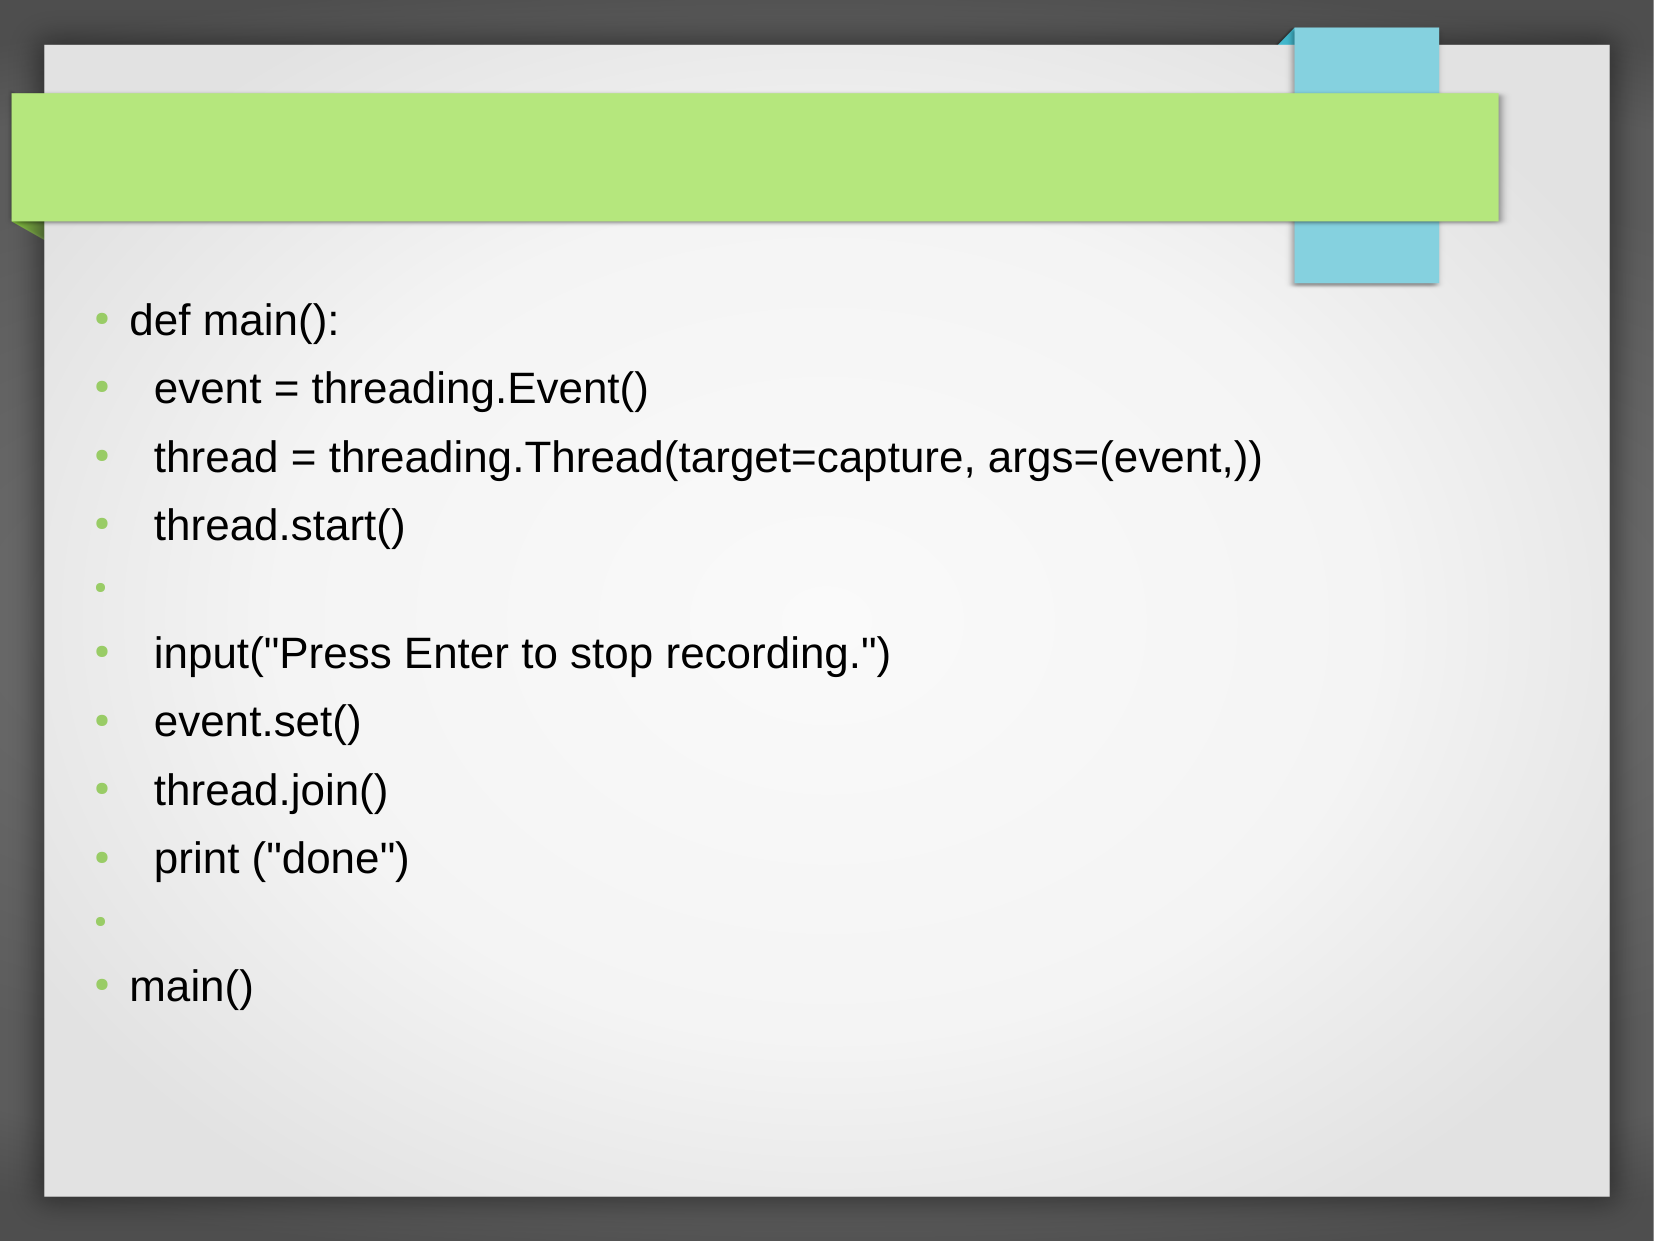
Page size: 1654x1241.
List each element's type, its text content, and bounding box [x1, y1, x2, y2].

picture [0, 0, 1654, 1241]
list def main(): event = threading.Event() thread = threading.Thread(target=capture, args=(event,)) thread.start() input("Press Enter to stop recording.") event.set() thread.join() print ("done") main() [82, 295, 1571, 1015]
